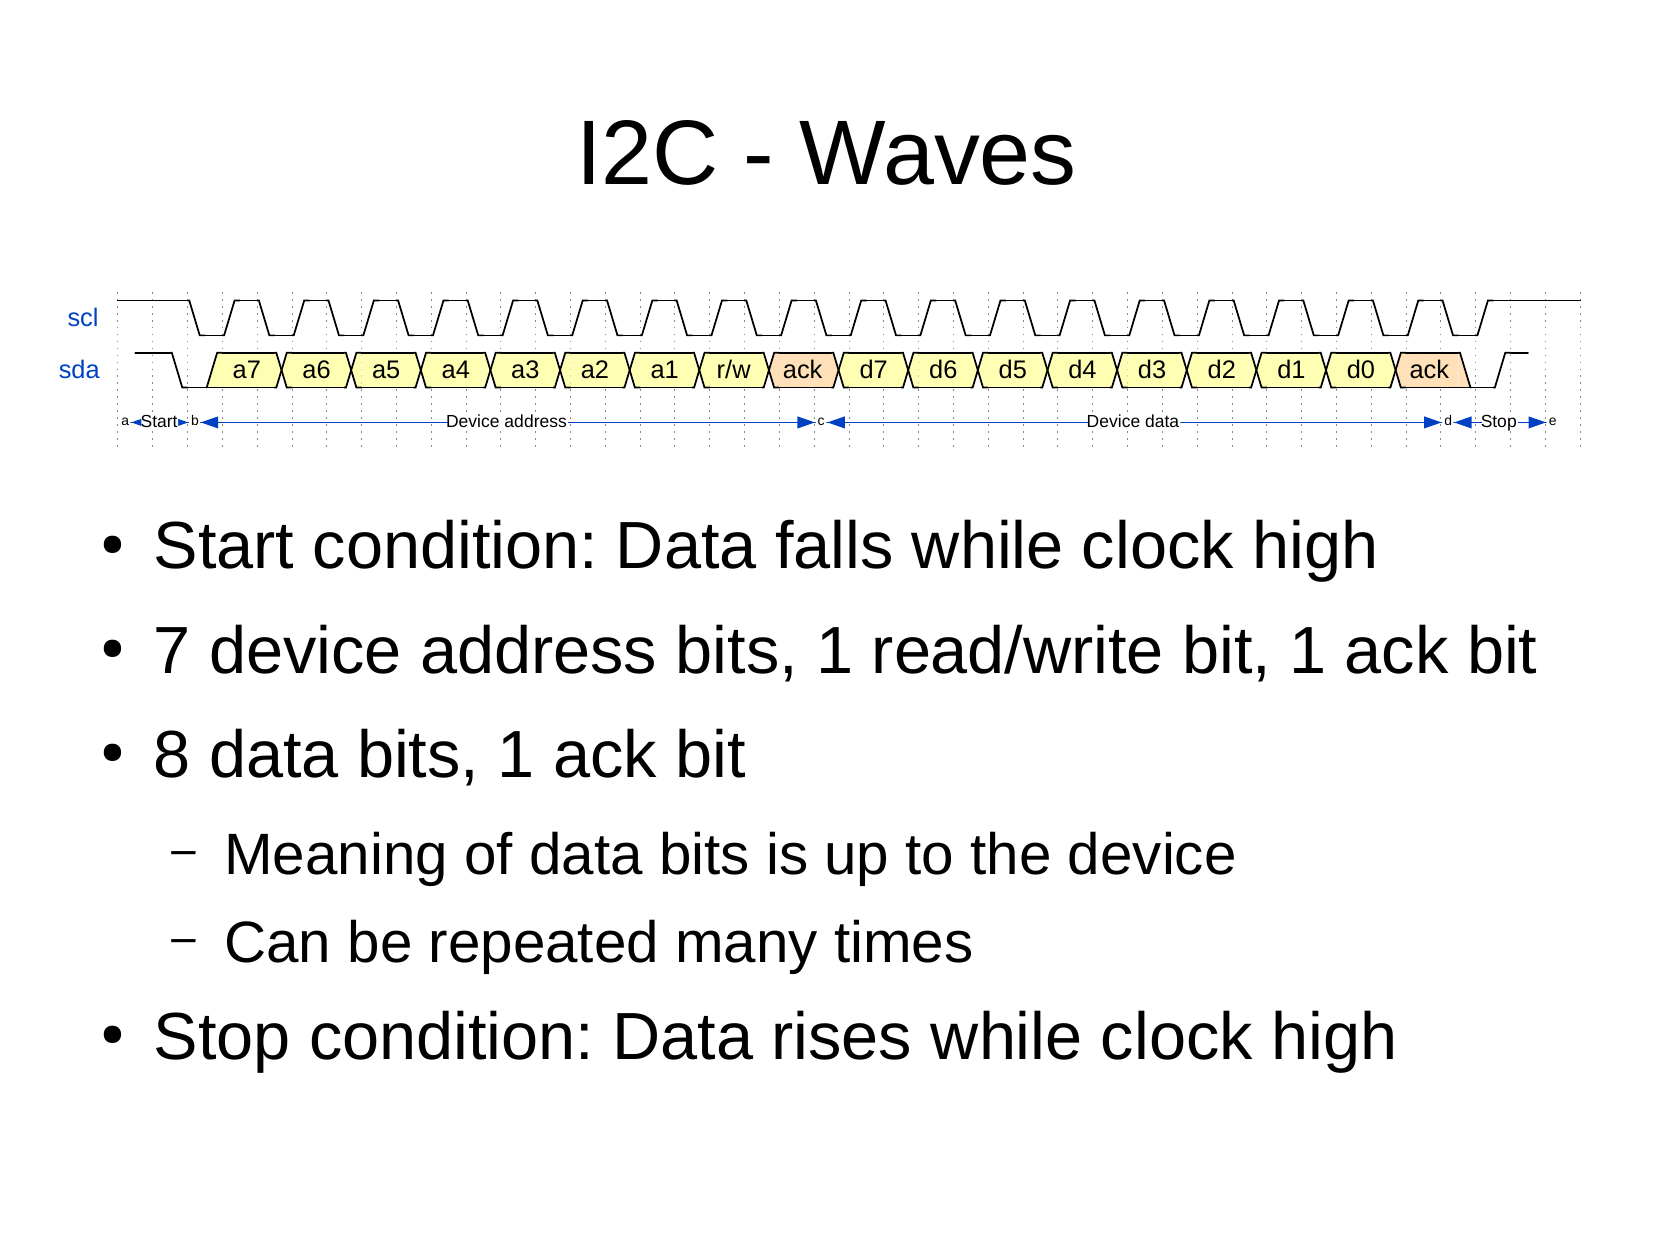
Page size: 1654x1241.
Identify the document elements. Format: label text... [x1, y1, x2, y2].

title I2C - Waves [82, 49, 1571, 257]
picture [30, 291, 1597, 448]
list Start condition: Data falls while clock high 7 device address bits, 1 read/write bit, 1 ack bit 8 data bits, 1 ack bit Meaning of data bits is up to the device Can be repeated many times Stop condition: Data rises while clock high [82, 508, 1572, 1156]
